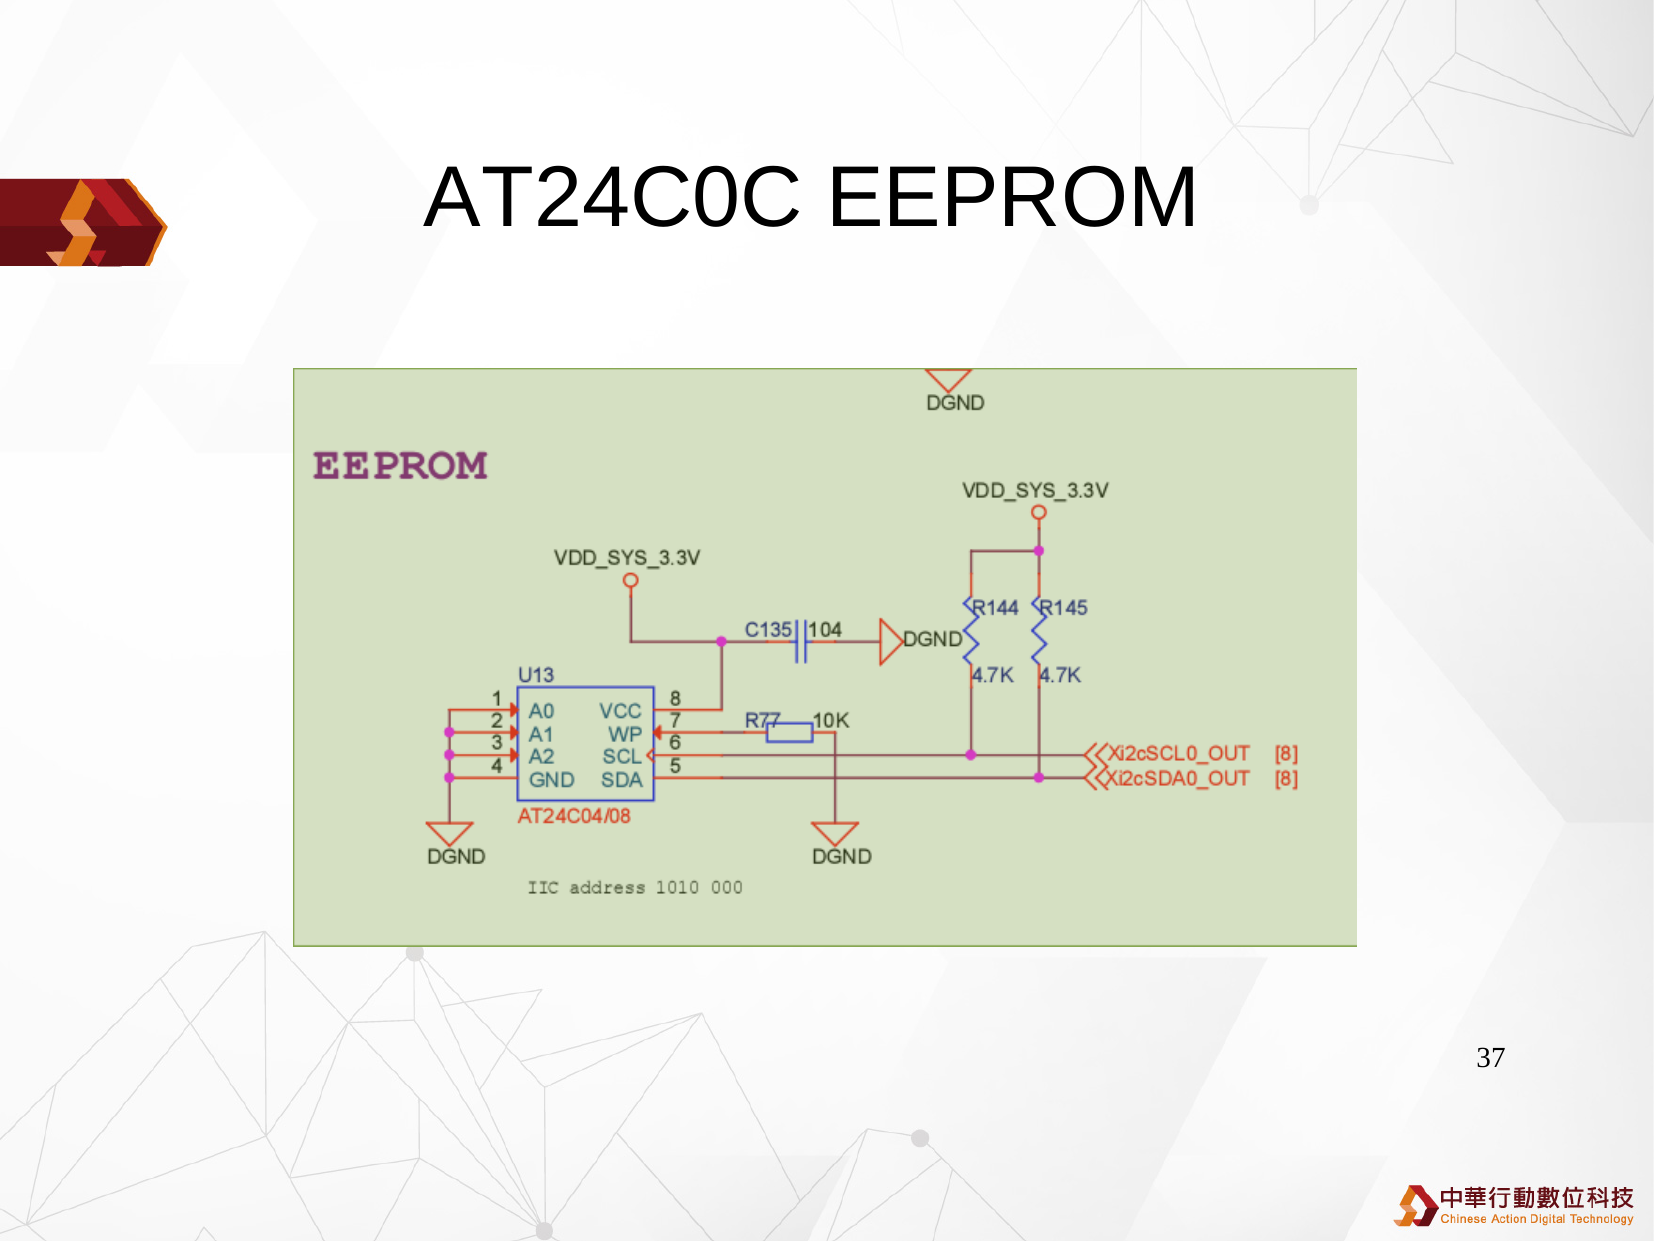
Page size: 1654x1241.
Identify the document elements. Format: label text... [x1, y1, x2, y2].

picture [0, 0, 1654, 1241]
title AT24C0C EEPROM [118, 112, 1506, 281]
